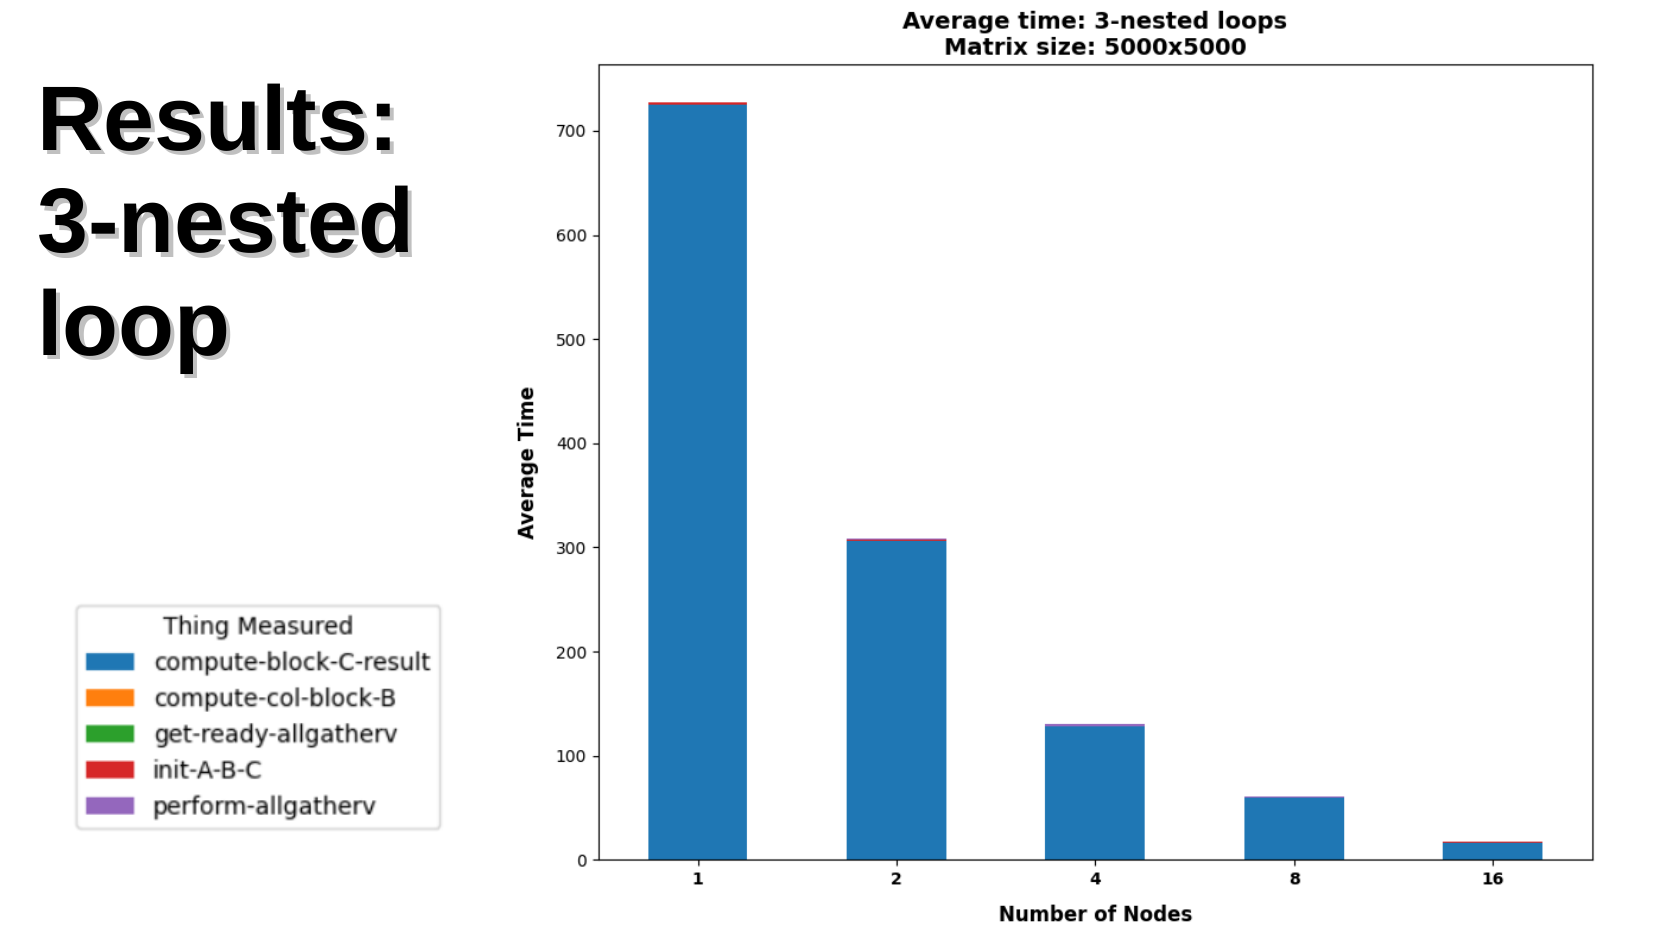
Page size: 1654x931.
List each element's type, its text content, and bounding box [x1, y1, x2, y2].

picture [68, 599, 451, 842]
picture [506, 0, 1613, 931]
title Results: 3-nested loop [37, 67, 506, 376]
